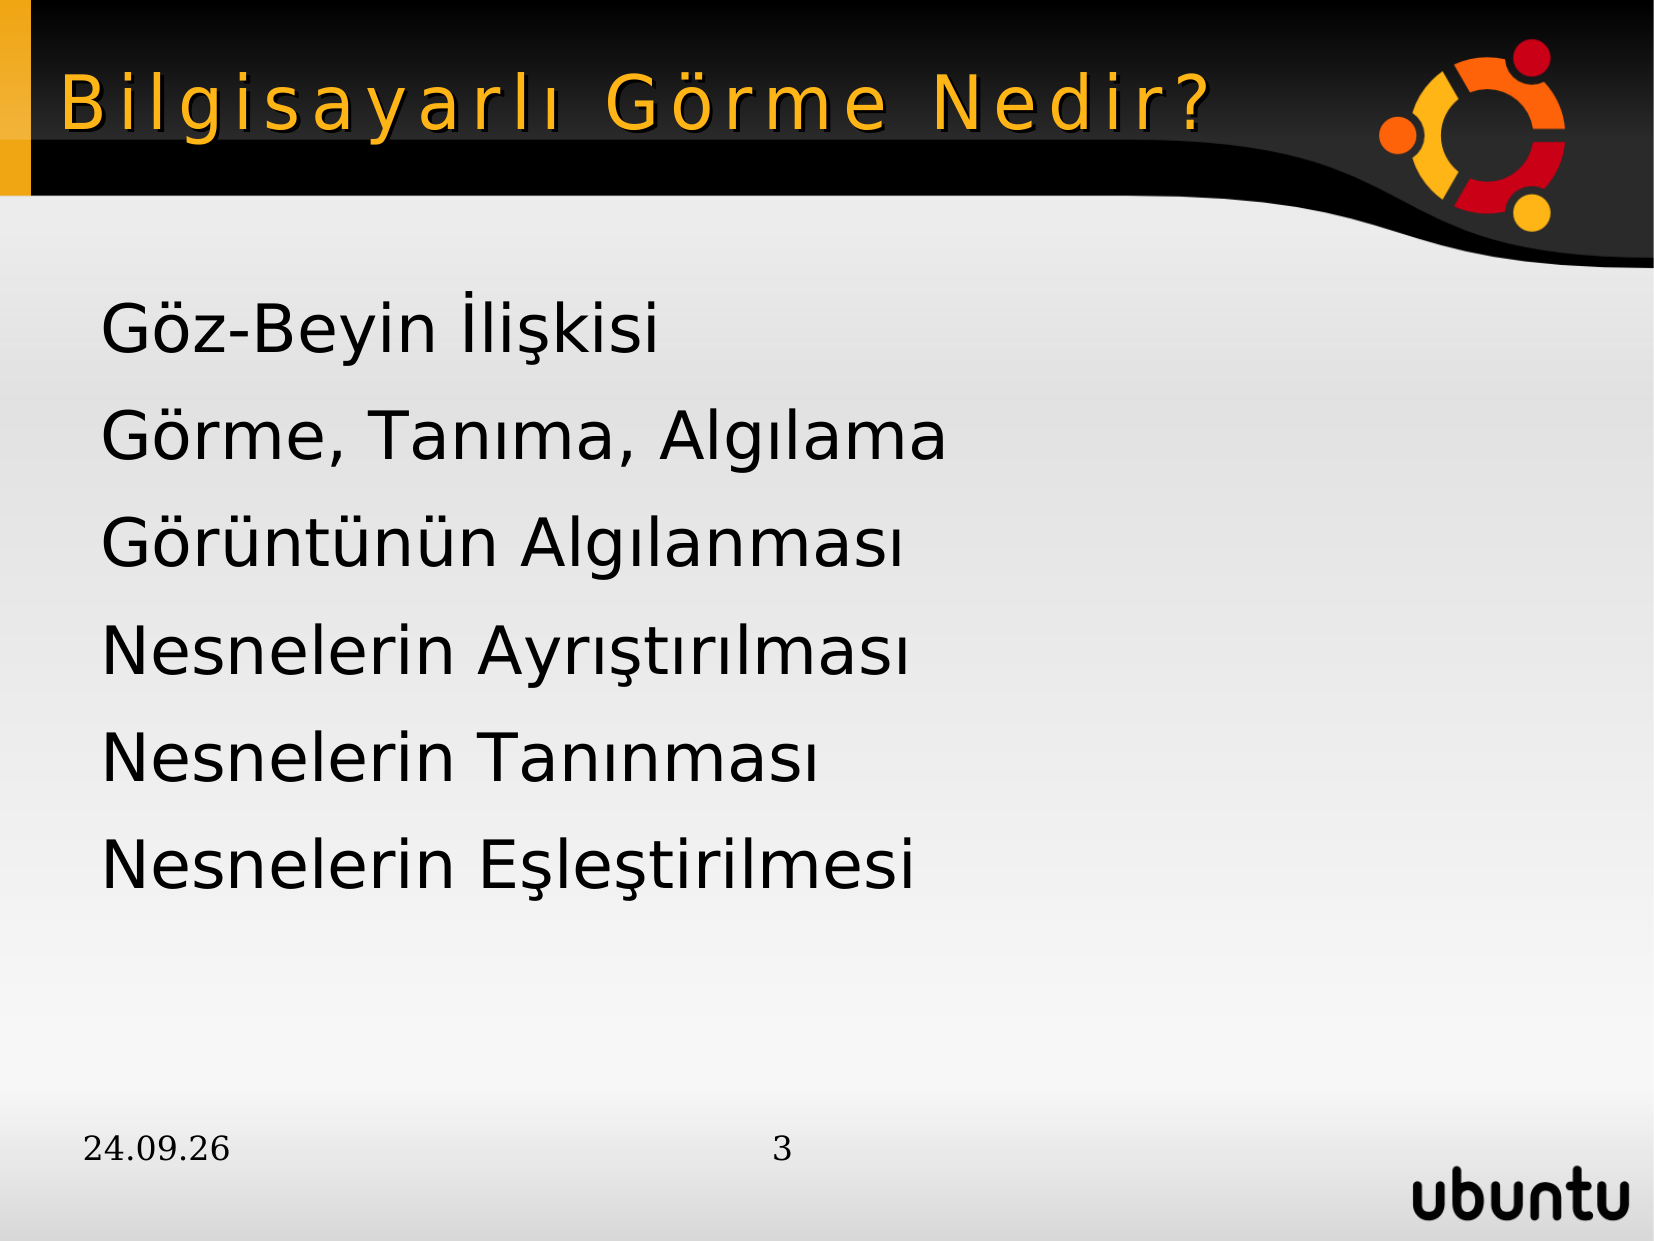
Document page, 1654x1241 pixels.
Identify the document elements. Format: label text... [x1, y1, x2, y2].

title Bilgisayarlı Görme Nedir? [59, 29, 1270, 178]
list Göz-Beyin İlişkisi Görme, Tanıma, Algılama Görüntünün Algılanması Nesnelerin Ayrıştırılması Nesnelerin Tanınması Nesnelerin Eşleştirilmesi [82, 290, 1571, 1094]
picture [0, 0, 1654, 1241]
